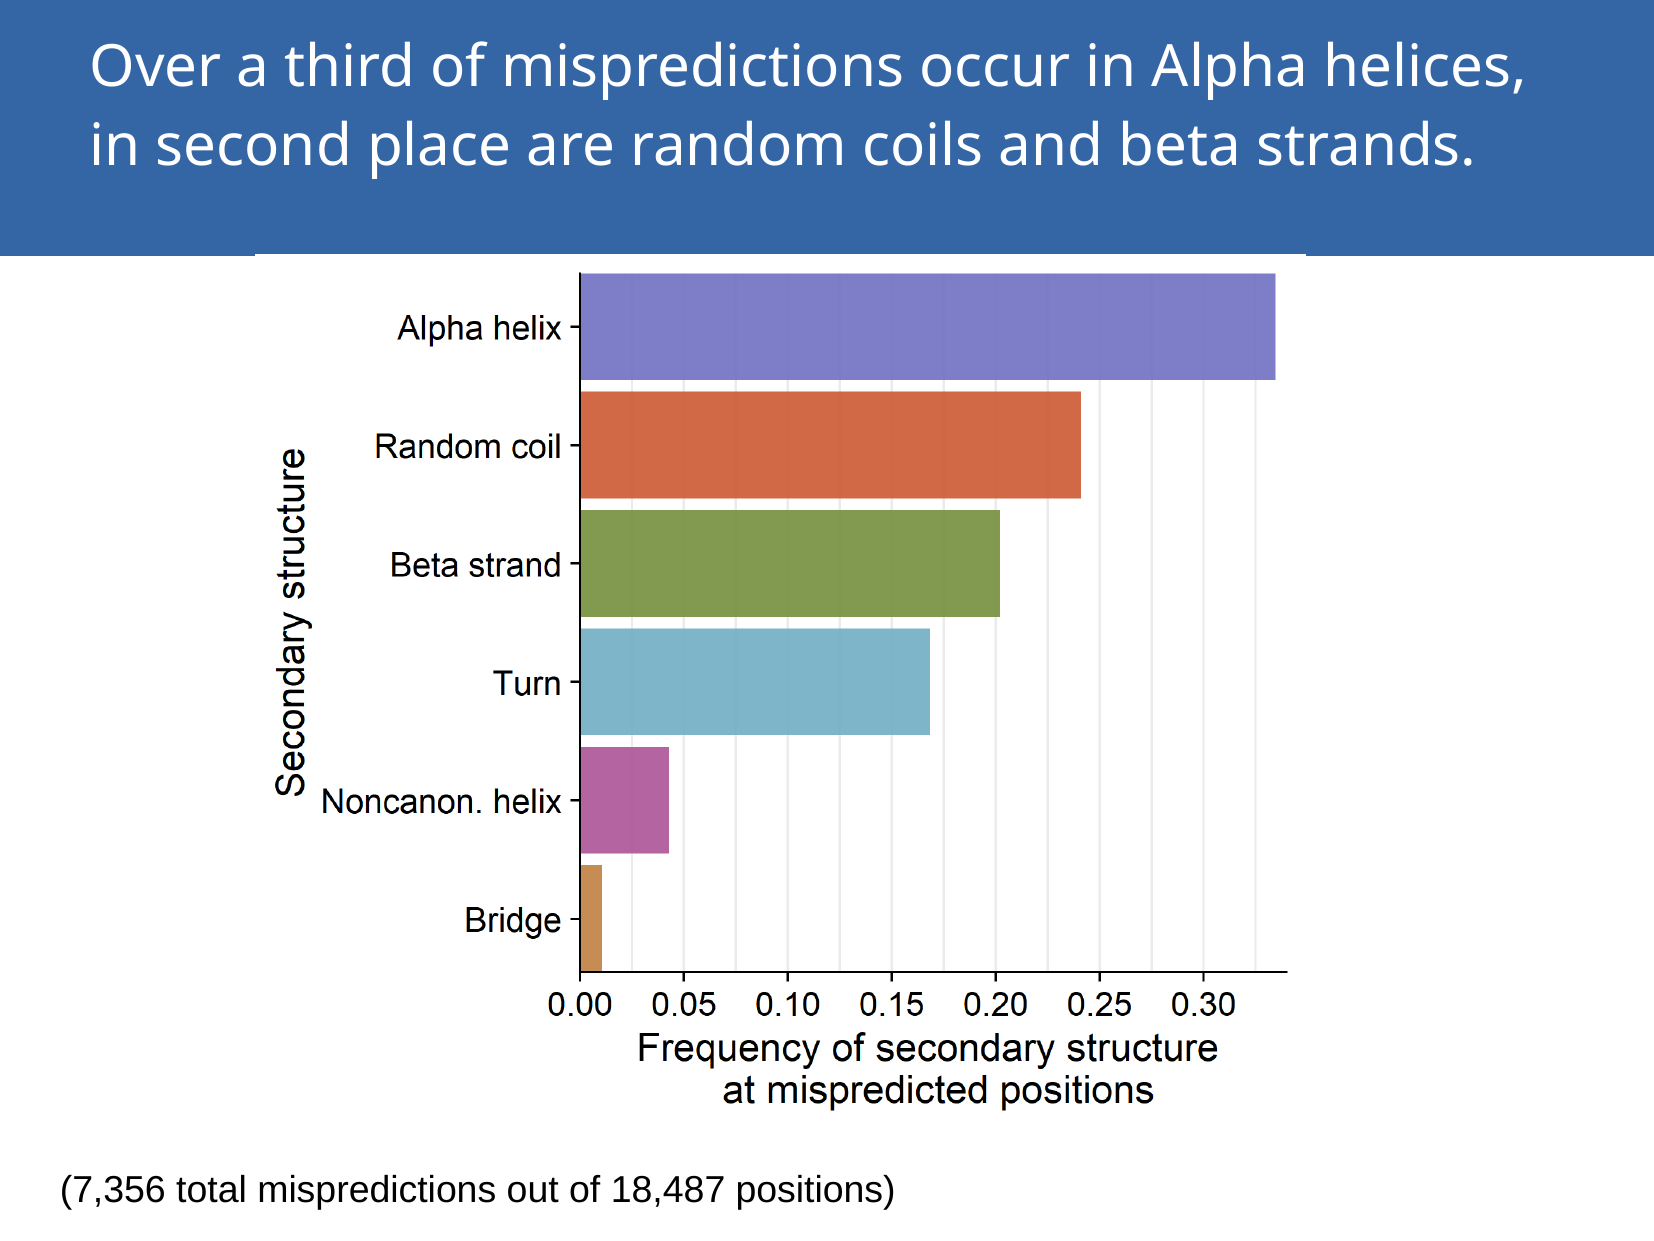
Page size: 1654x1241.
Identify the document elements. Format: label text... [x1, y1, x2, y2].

text_box [0, 0, 1654, 256]
text_box Over a third of mispredictions occur in Alpha helices, in second place are random coils and beta strands. [0, 17, 1647, 242]
text_box (7,356 total mispredictions out of 18,487 positions) [45, 1161, 1051, 1241]
picture [255, 254, 1306, 1130]
